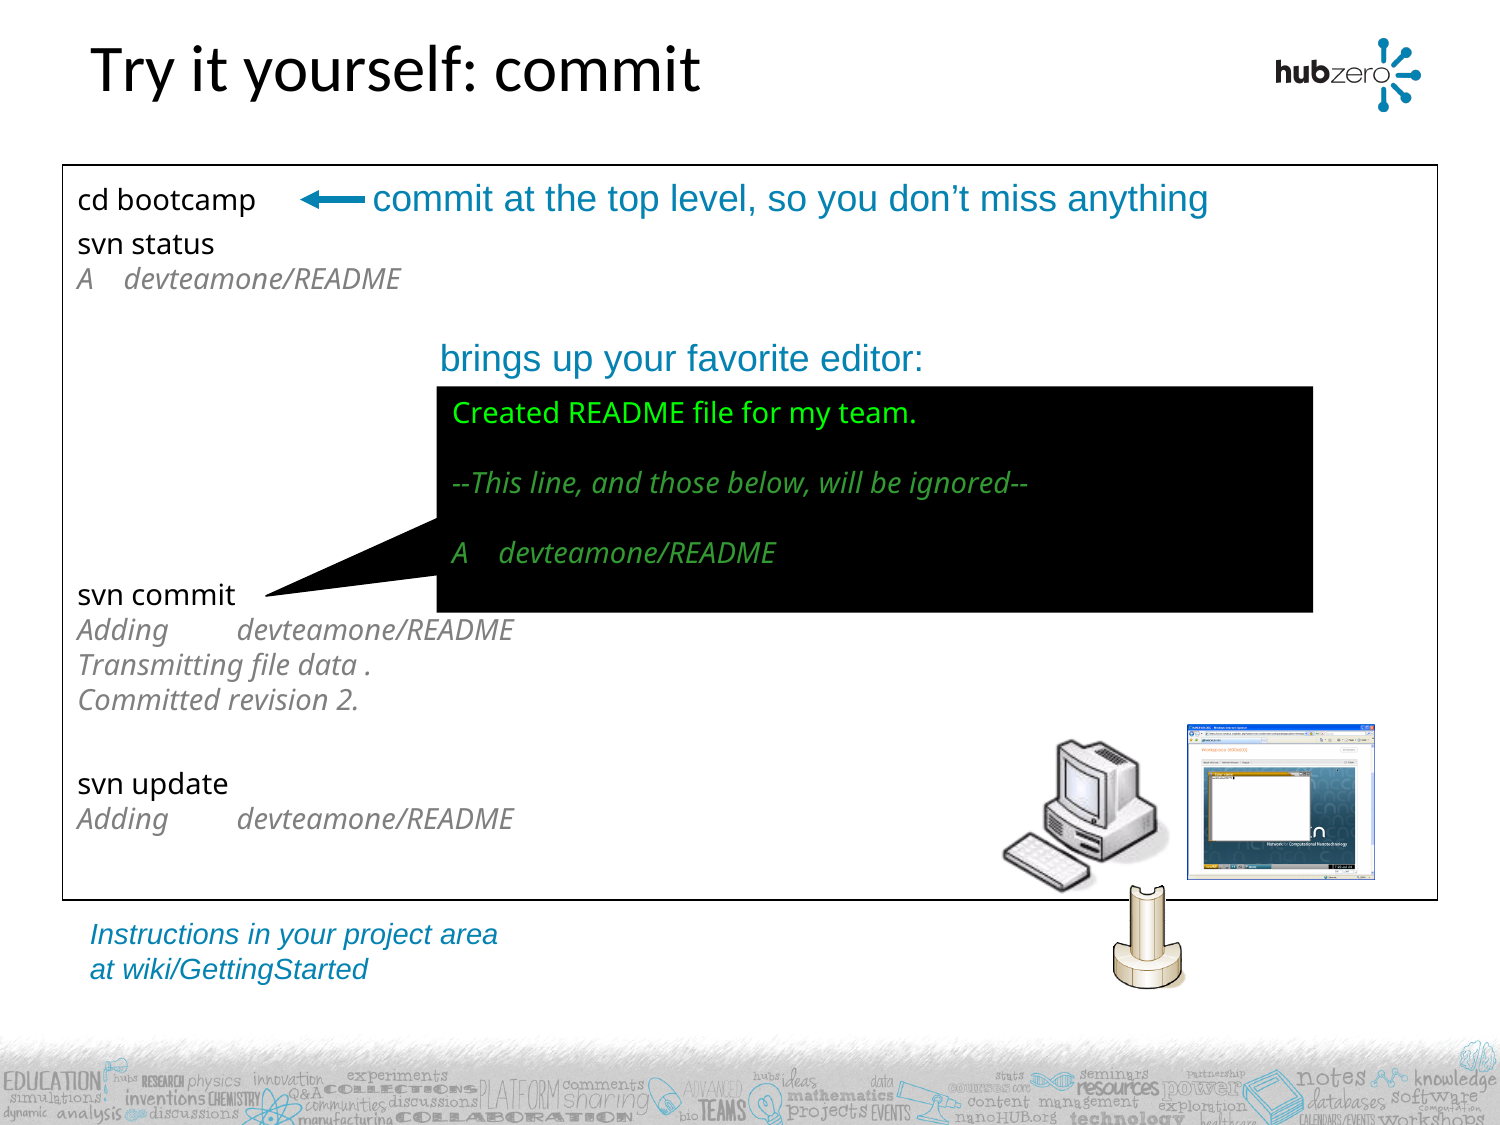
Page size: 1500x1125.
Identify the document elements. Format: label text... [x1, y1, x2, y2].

picture [0, 1034, 1500, 1125]
text_box Created README file for my team. --This line, and those below, will be ignored-- A devteamone/README [265, 387, 1313, 612]
text_box brings up your favorite editor: [425, 326, 940, 387]
picture [999, 724, 1375, 996]
text_box Try it yourself: commit [75, 12, 1249, 118]
picture [1272, 35, 1424, 115]
text_box cd bootcamp svn status A devteamone/README svn commit Adding devteamone/README Transmitting file data . Committed revision 2. svn update Adding devteamone/README [62, 165, 1438, 901]
text_box commit at the top level, so you don’t miss anything [357, 166, 1225, 228]
text_box Instructions in your project area at wiki/GettingStarted [75, 907, 515, 993]
